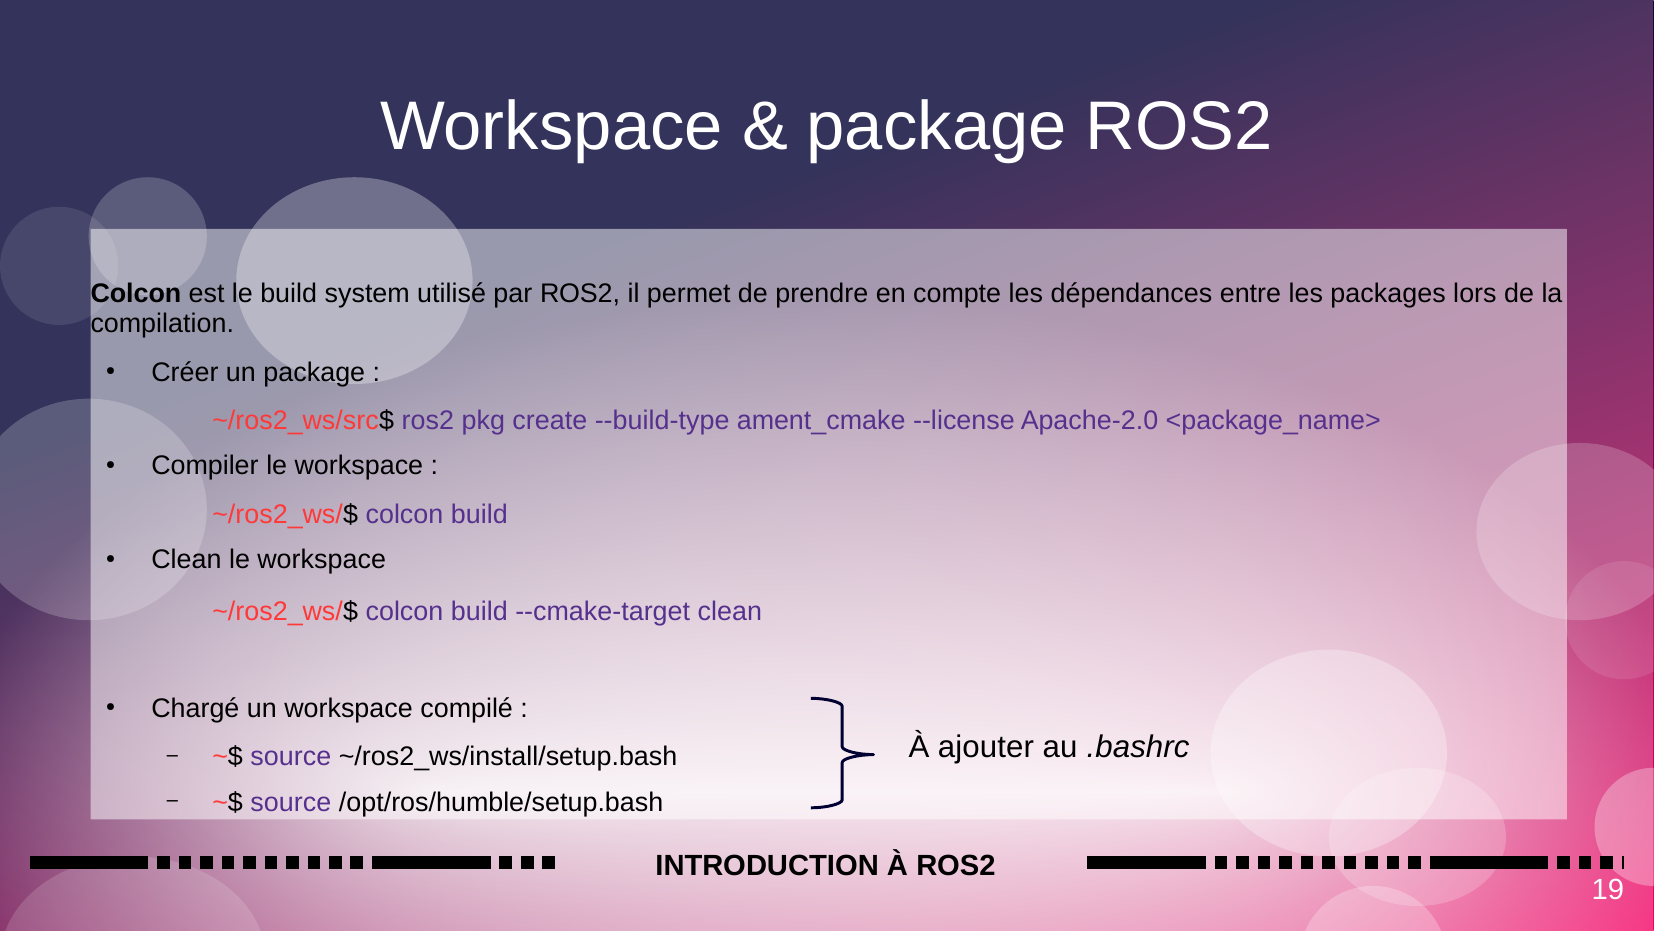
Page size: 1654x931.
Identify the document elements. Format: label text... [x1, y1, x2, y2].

title Workspace & package ROS2 [88, 44, 1565, 207]
text_box À ajouter au .bashrc [893, 721, 1216, 783]
list Colcon est le build system utilisé par ROS2, il permet de prendre en compte les dépendances entre les packages lors de la compilation. Créer un package : ~/ros2_ws/src$ ros2 pkg create --build-type ament_cmake --license Apache-2.0 <package_name> Compiler le workspace : ~/ros2_ws/$ colcon build Clean le workspace ~/ros2_ws/$ colcon build --cmake-target clean Chargé un workspace compilé : ~$ source ~/ros2_ws/install/setup.bash ~$ source /opt/ros/humble/setup.bash [90, 228, 1567, 820]
